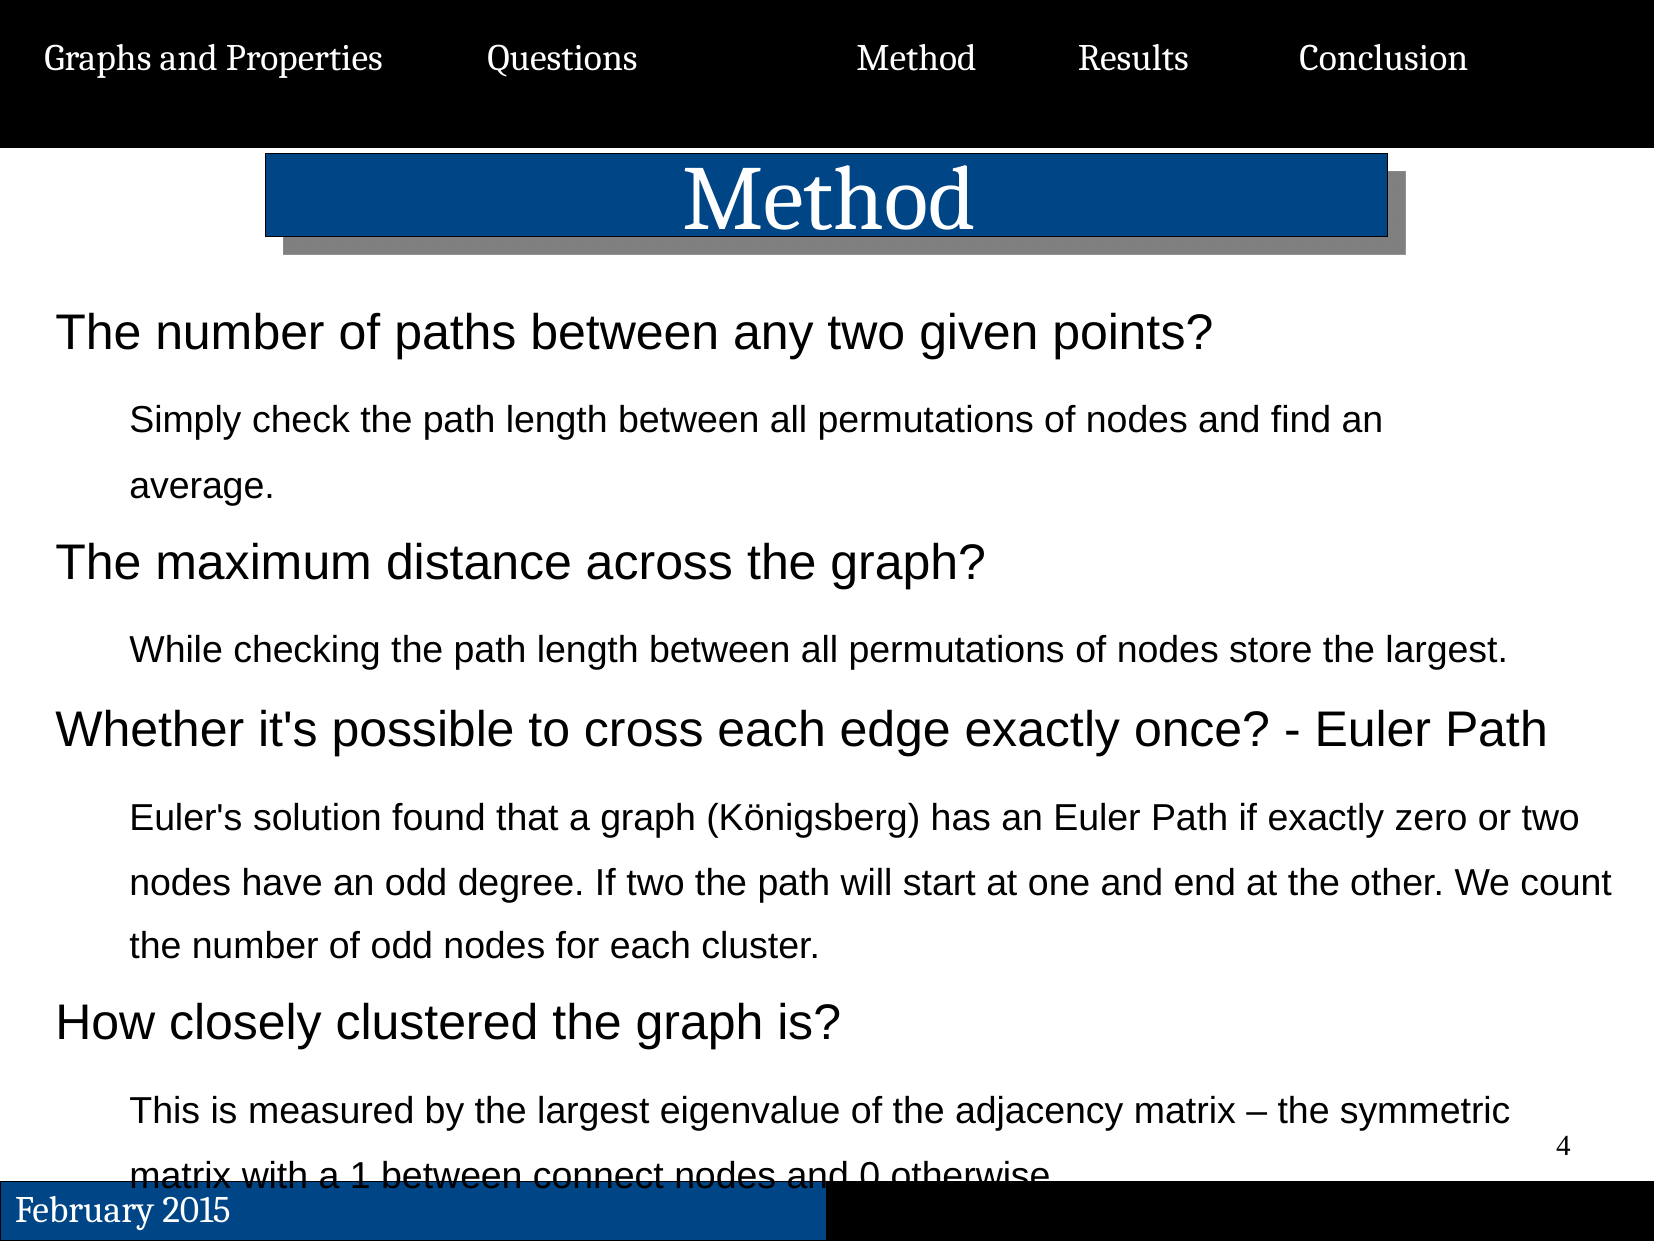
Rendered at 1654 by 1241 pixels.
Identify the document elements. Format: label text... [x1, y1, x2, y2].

text_box February 2015 [0, 1181, 240, 1240]
text_box The number of paths between any two given points? Simply check the path length between all permutations of nodes and find an average. The maximum distance across the graph? While checking the path length between all permutations of nodes store the largest. Whether it's possible to cross each edge exactly once? - Euler Path Euler's solution found that a graph (Königsberg) has an Euler Path if exactly zero or two nodes have an odd degree. If two the path will start at one and end at the other. We count the number of odd nodes for each cluster. How closely clustered the graph is? This is measured by the largest eigenvalue of the adjacency matrix – the symmetric matrix with a 1 between connect nodes and 0 otherwise. [40, 268, 1636, 1197]
text_box [1196, 153, 1388, 237]
text_box [265, 153, 667, 237]
text_box [0, 0, 1654, 148]
text_box Method [667, 148, 1196, 268]
text_box [0, 1181, 1654, 1241]
text_box Graphs and Properties Questions Method Results Conclusion [29, 29, 1649, 89]
